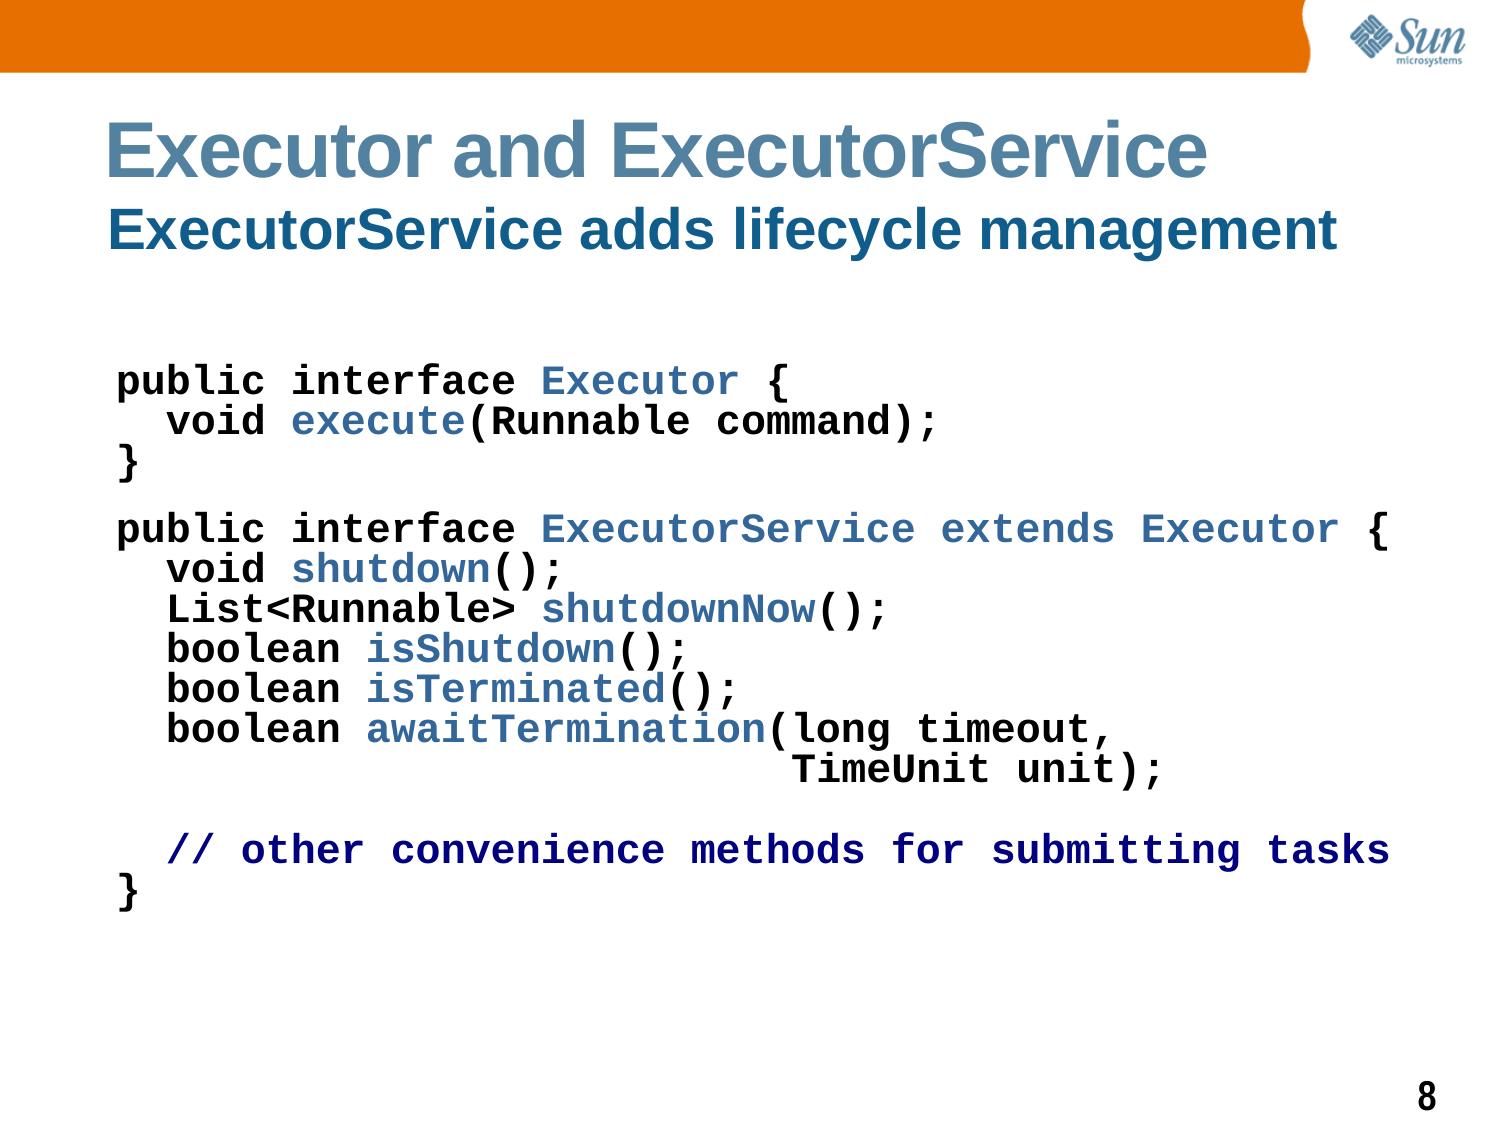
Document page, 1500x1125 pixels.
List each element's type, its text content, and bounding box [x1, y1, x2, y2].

text_box ExecutorService adds lifecycle management [107, 197, 1383, 287]
title Executor and ExecutorService [104, 114, 1395, 302]
picture [0, 0, 1500, 75]
list public interface Executor { void execute(Runnable command); } public interface ExecutorService extends Executor { void shutdown(); List<Runnable> shutdownNow(); boolean isShutdown(); boolean isTerminated(); boolean awaitTermination(long timeout, TimeUnit unit); // other convenience methods for submitting tasks } [115, 322, 1421, 1125]
